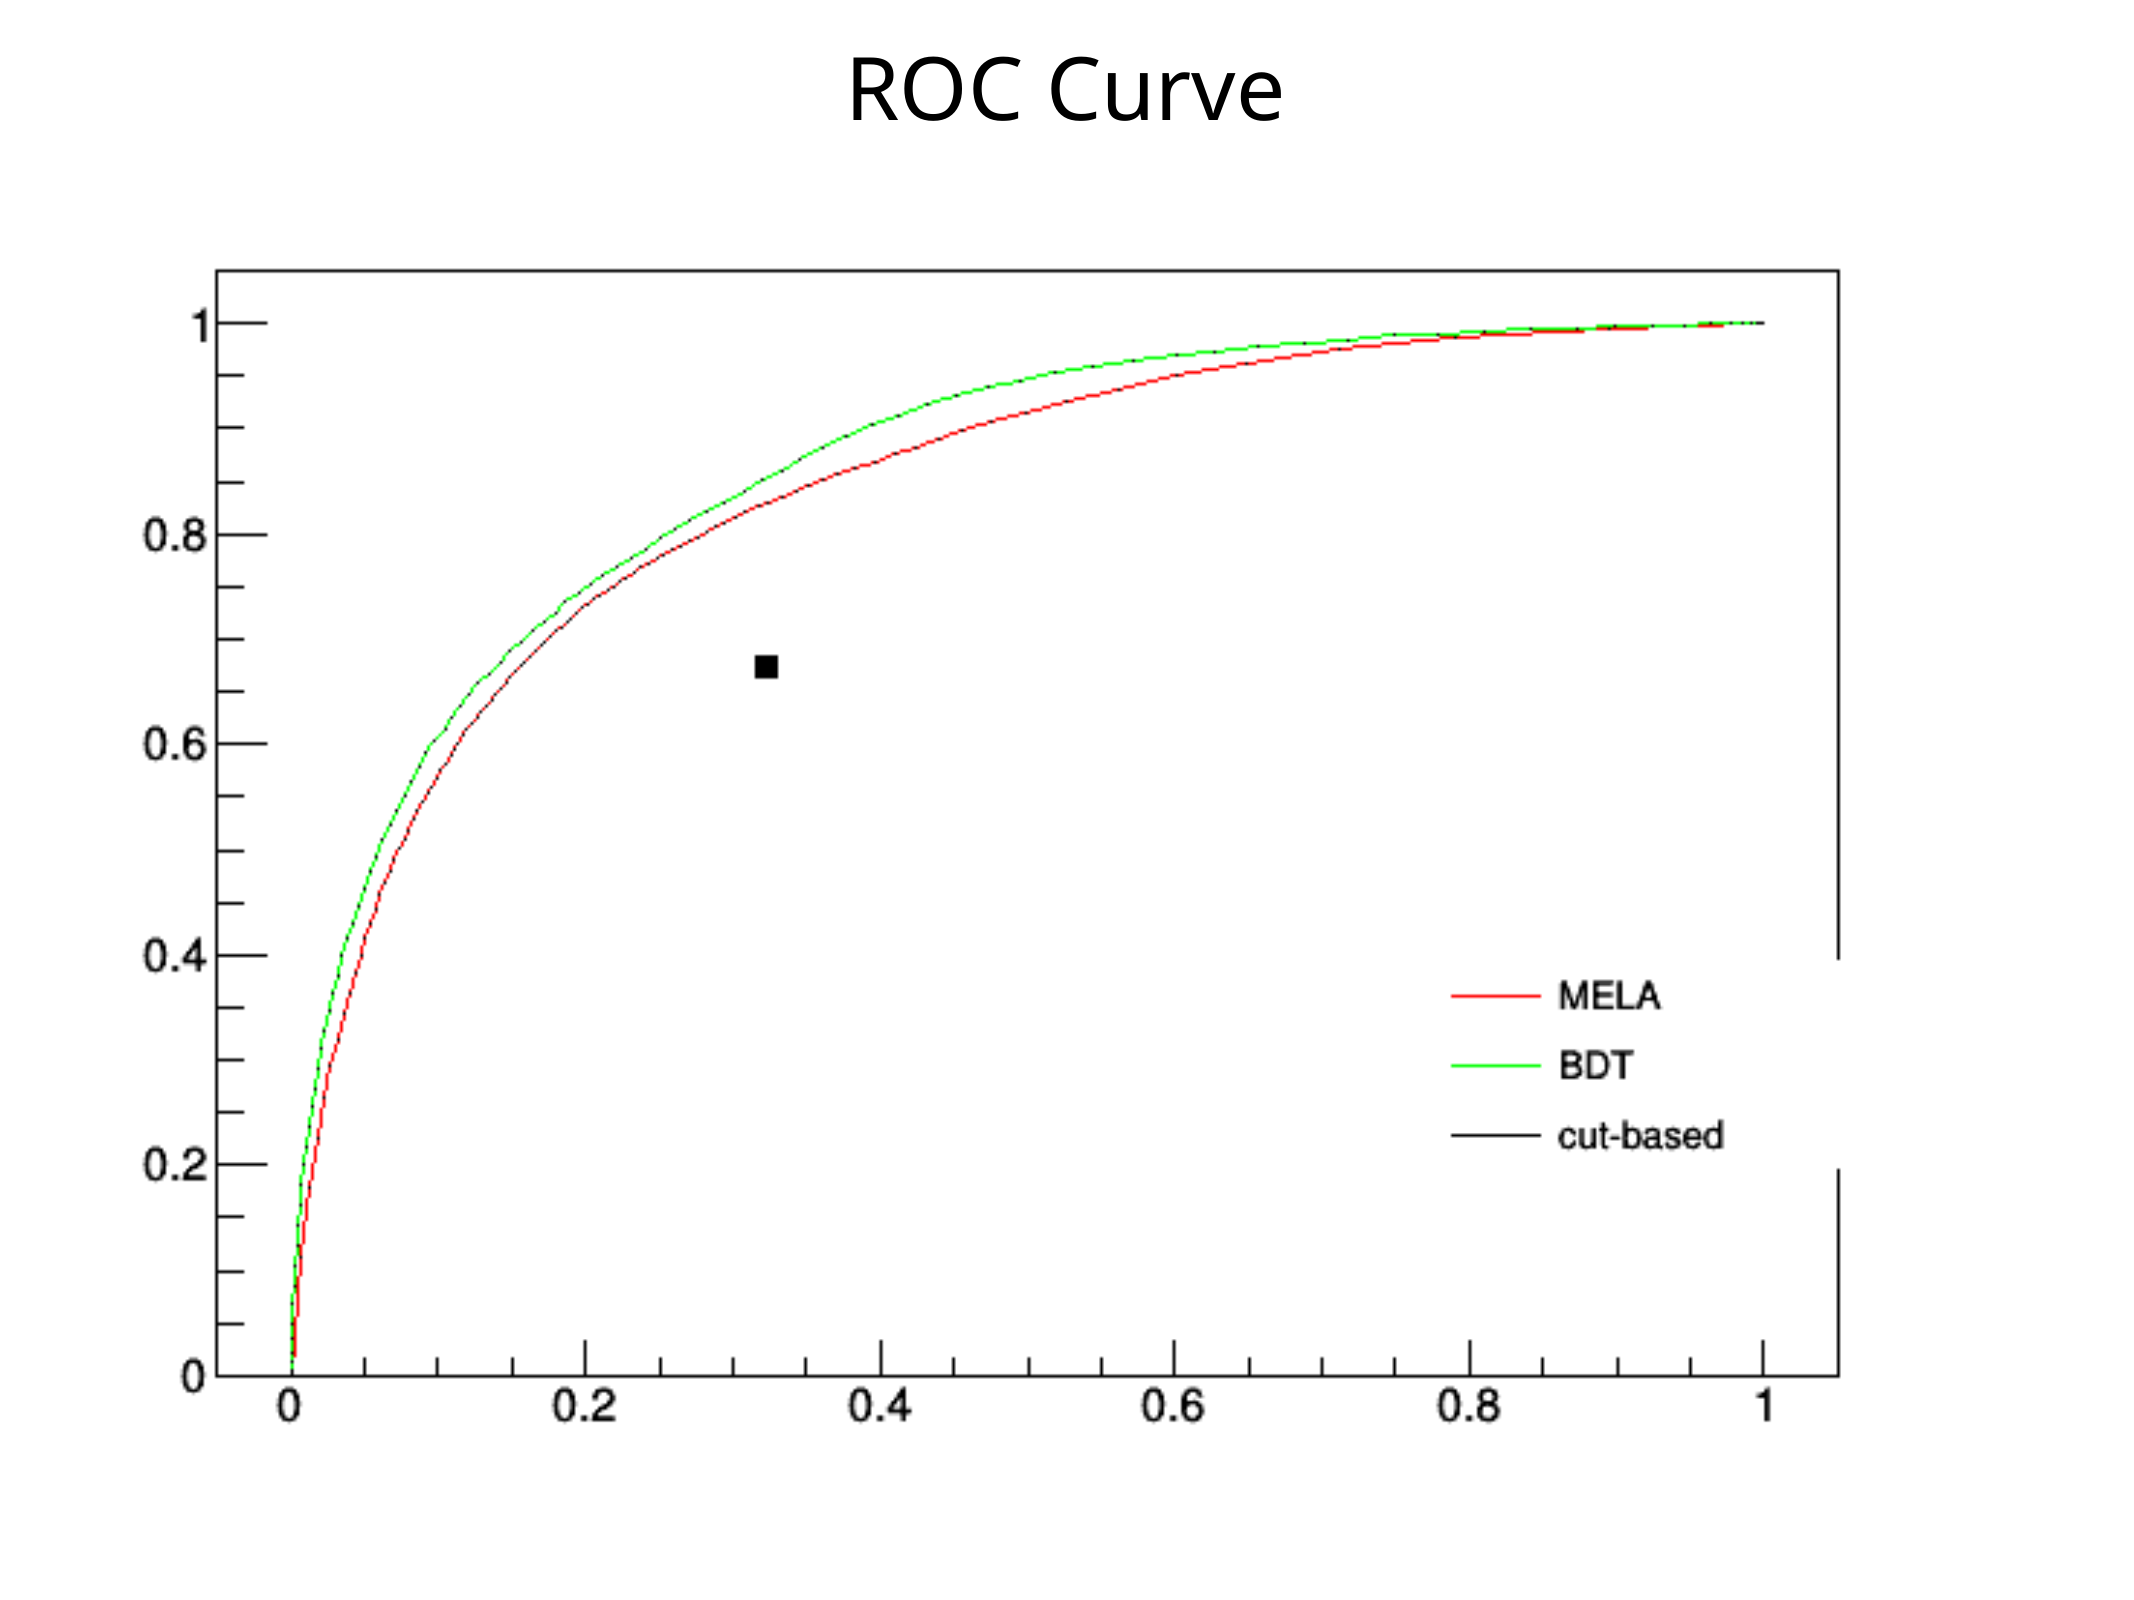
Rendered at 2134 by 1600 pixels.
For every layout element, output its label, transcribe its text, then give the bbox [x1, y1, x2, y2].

picture [16, 134, 2041, 1516]
title ROC Curve [14, 8, 2117, 165]
